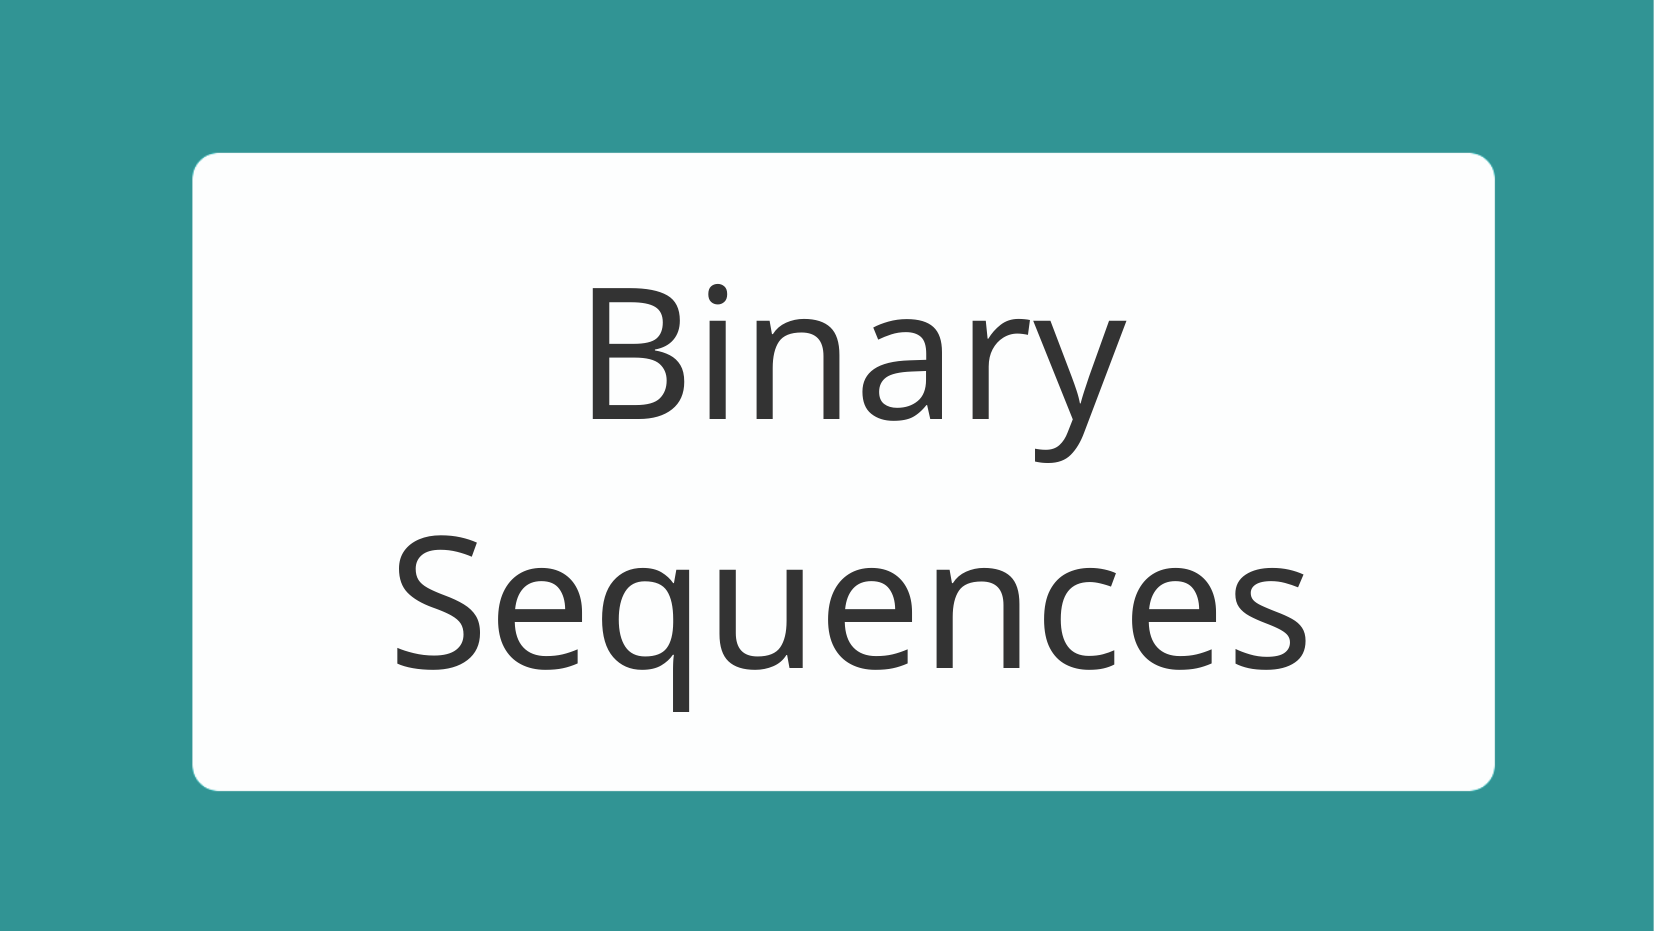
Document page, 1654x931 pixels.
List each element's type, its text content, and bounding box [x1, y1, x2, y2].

title Binary Sequences [226, 172, 1477, 773]
picture [0, 0, 1654, 931]
